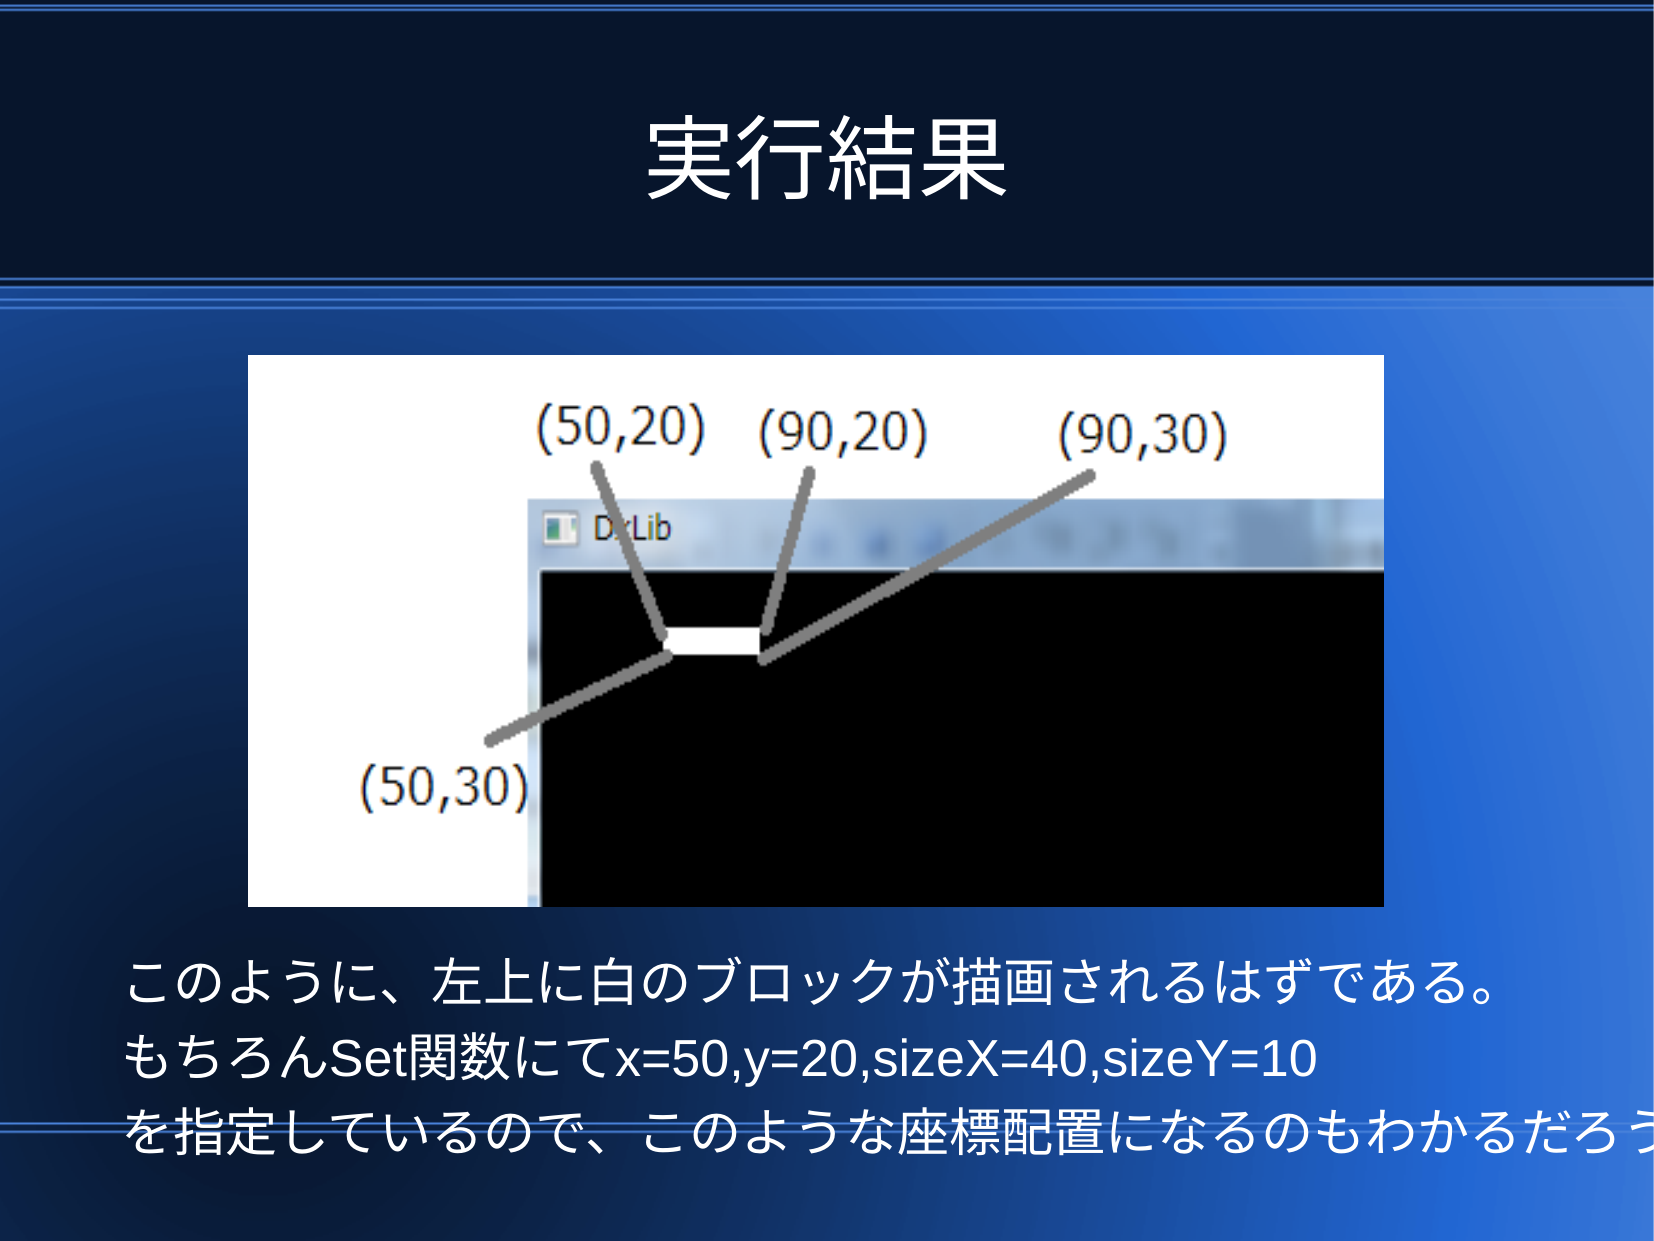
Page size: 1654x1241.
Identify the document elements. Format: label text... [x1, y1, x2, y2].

title 実行結果 [82, 49, 1571, 257]
text_box このように、左上に白のブロックが描画されるはずである。 もちろんSet関数にてx=50,y=20,sizeX=40,sizeY=10 を指定しているので、このような座標配置になるのもわかるだろう。 [106, 933, 1577, 1111]
picture [0, 0, 1654, 1241]
